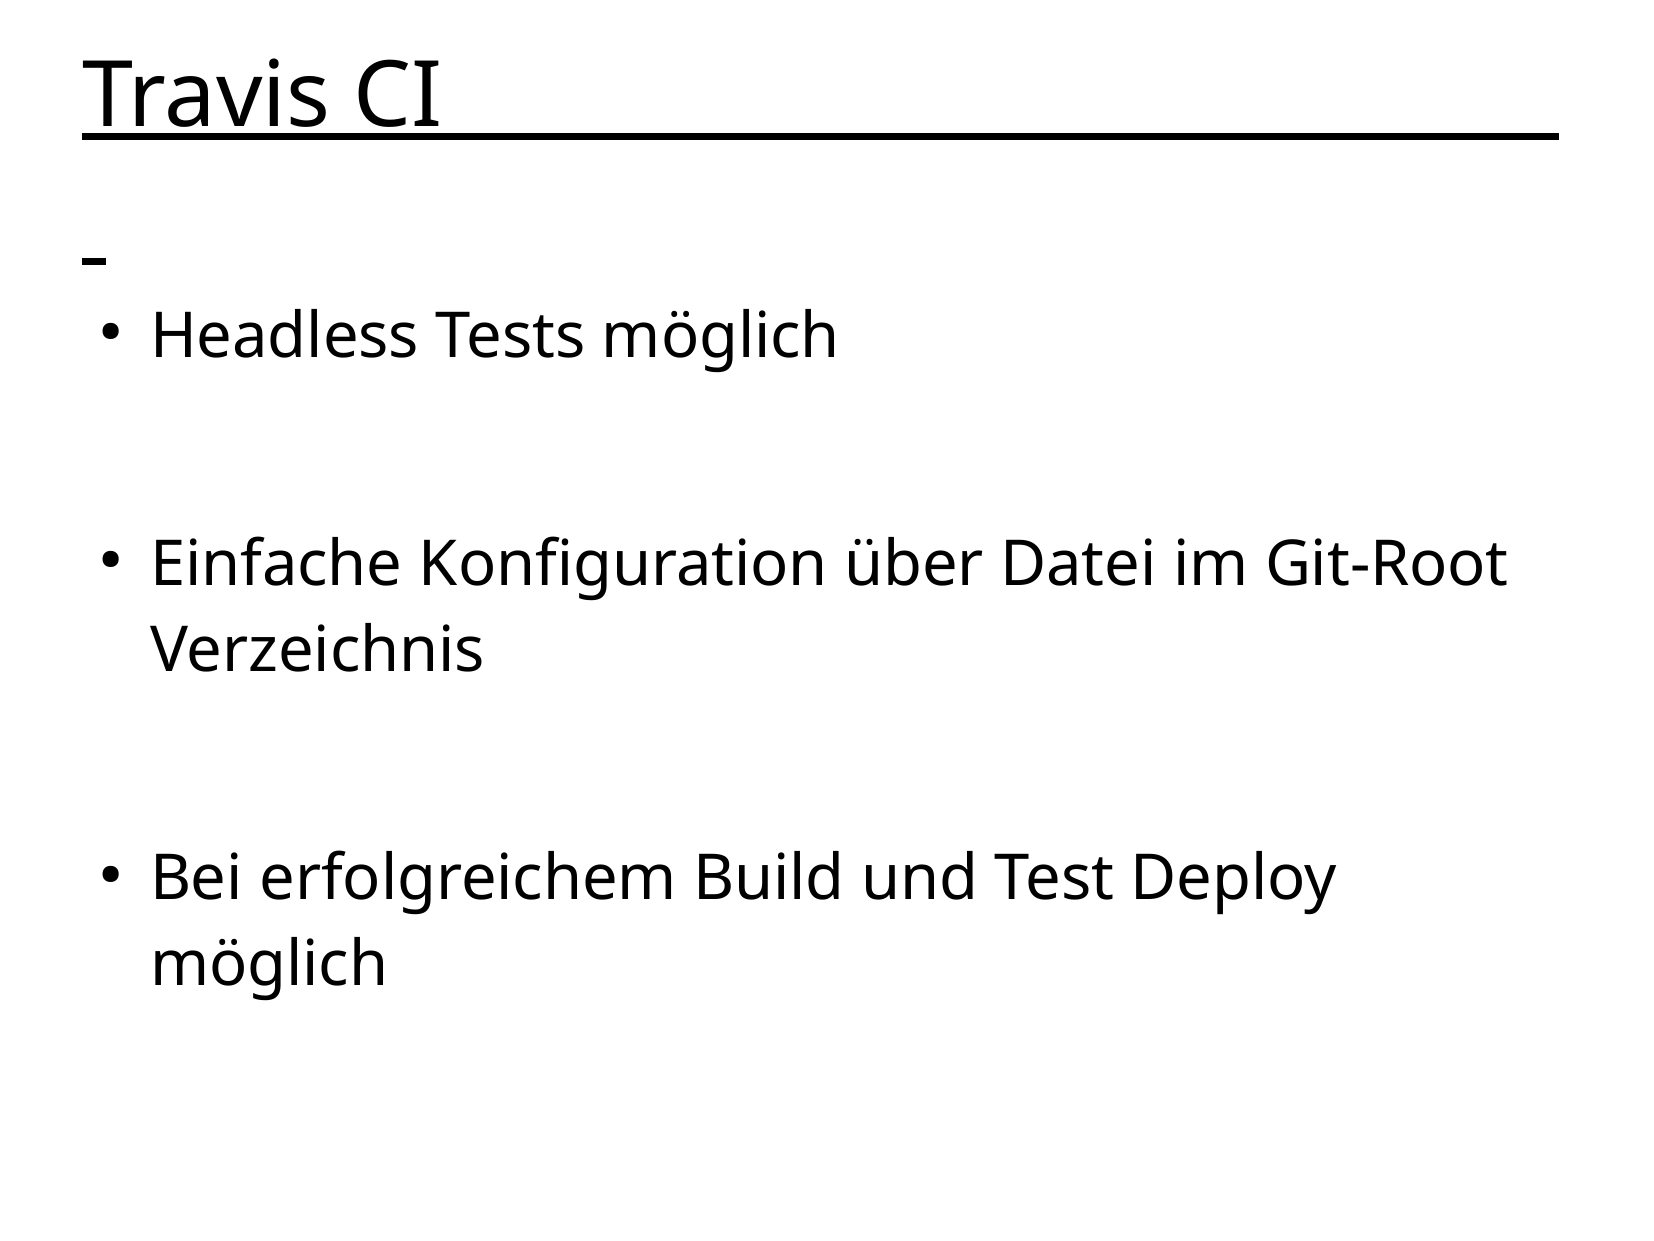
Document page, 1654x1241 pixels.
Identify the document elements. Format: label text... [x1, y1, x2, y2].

list Headless Tests möglich Einfache Konfiguration über Datei im Git-Root Verzeichnis Bei erfolgreichem Build und Test Deploy möglich [82, 290, 1571, 1010]
title Travis CI [82, 49, 1571, 257]
